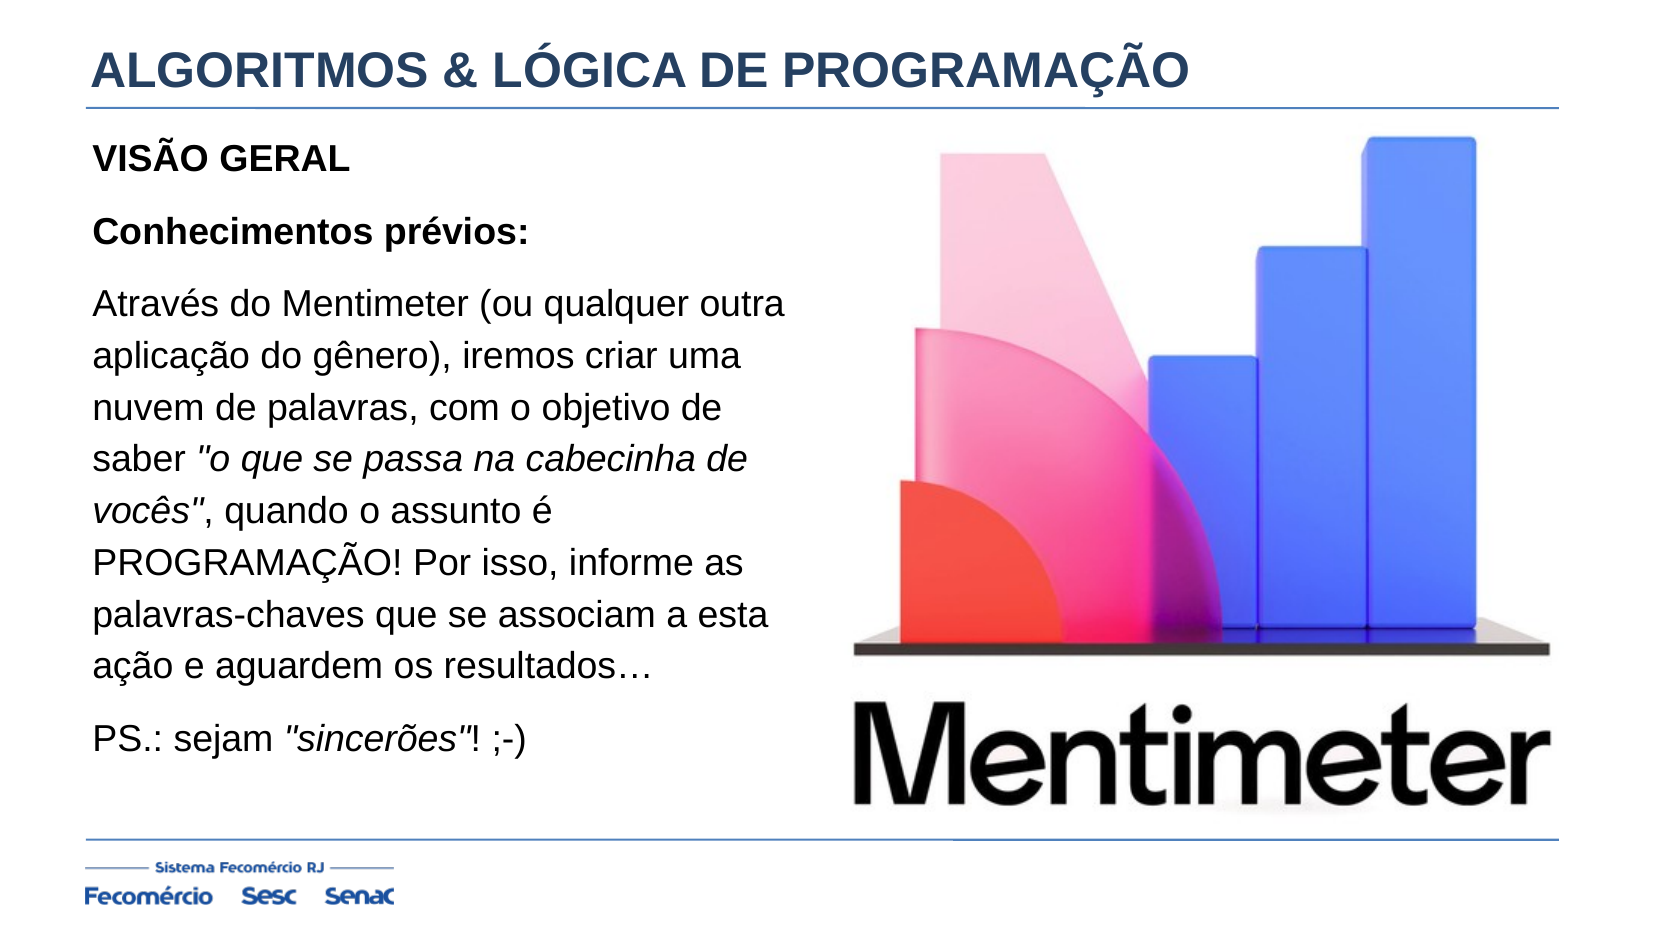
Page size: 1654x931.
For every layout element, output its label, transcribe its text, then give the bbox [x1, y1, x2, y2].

text_box VISÃO GERAL Conhecimentos prévios: Através do Mentimeter (ou qualquer outra aplicação do gênero), iremos criar uma nuvem de palavras, com o objetivo de saber "o que se passa na cabecinha de vocês", quando o assunto é PROGRAMAÇÃO! Por isso, informe as palavras-chaves que se associam a esta ação e aguardem os resultados… PS.: sejam "sincerões"! ;-) [77, 112, 827, 836]
text_box ALGORITMOS & LÓGICA DE PROGRAMAÇÃO [90, 32, 1564, 104]
picture [839, 112, 1564, 836]
picture [62, 845, 416, 921]
